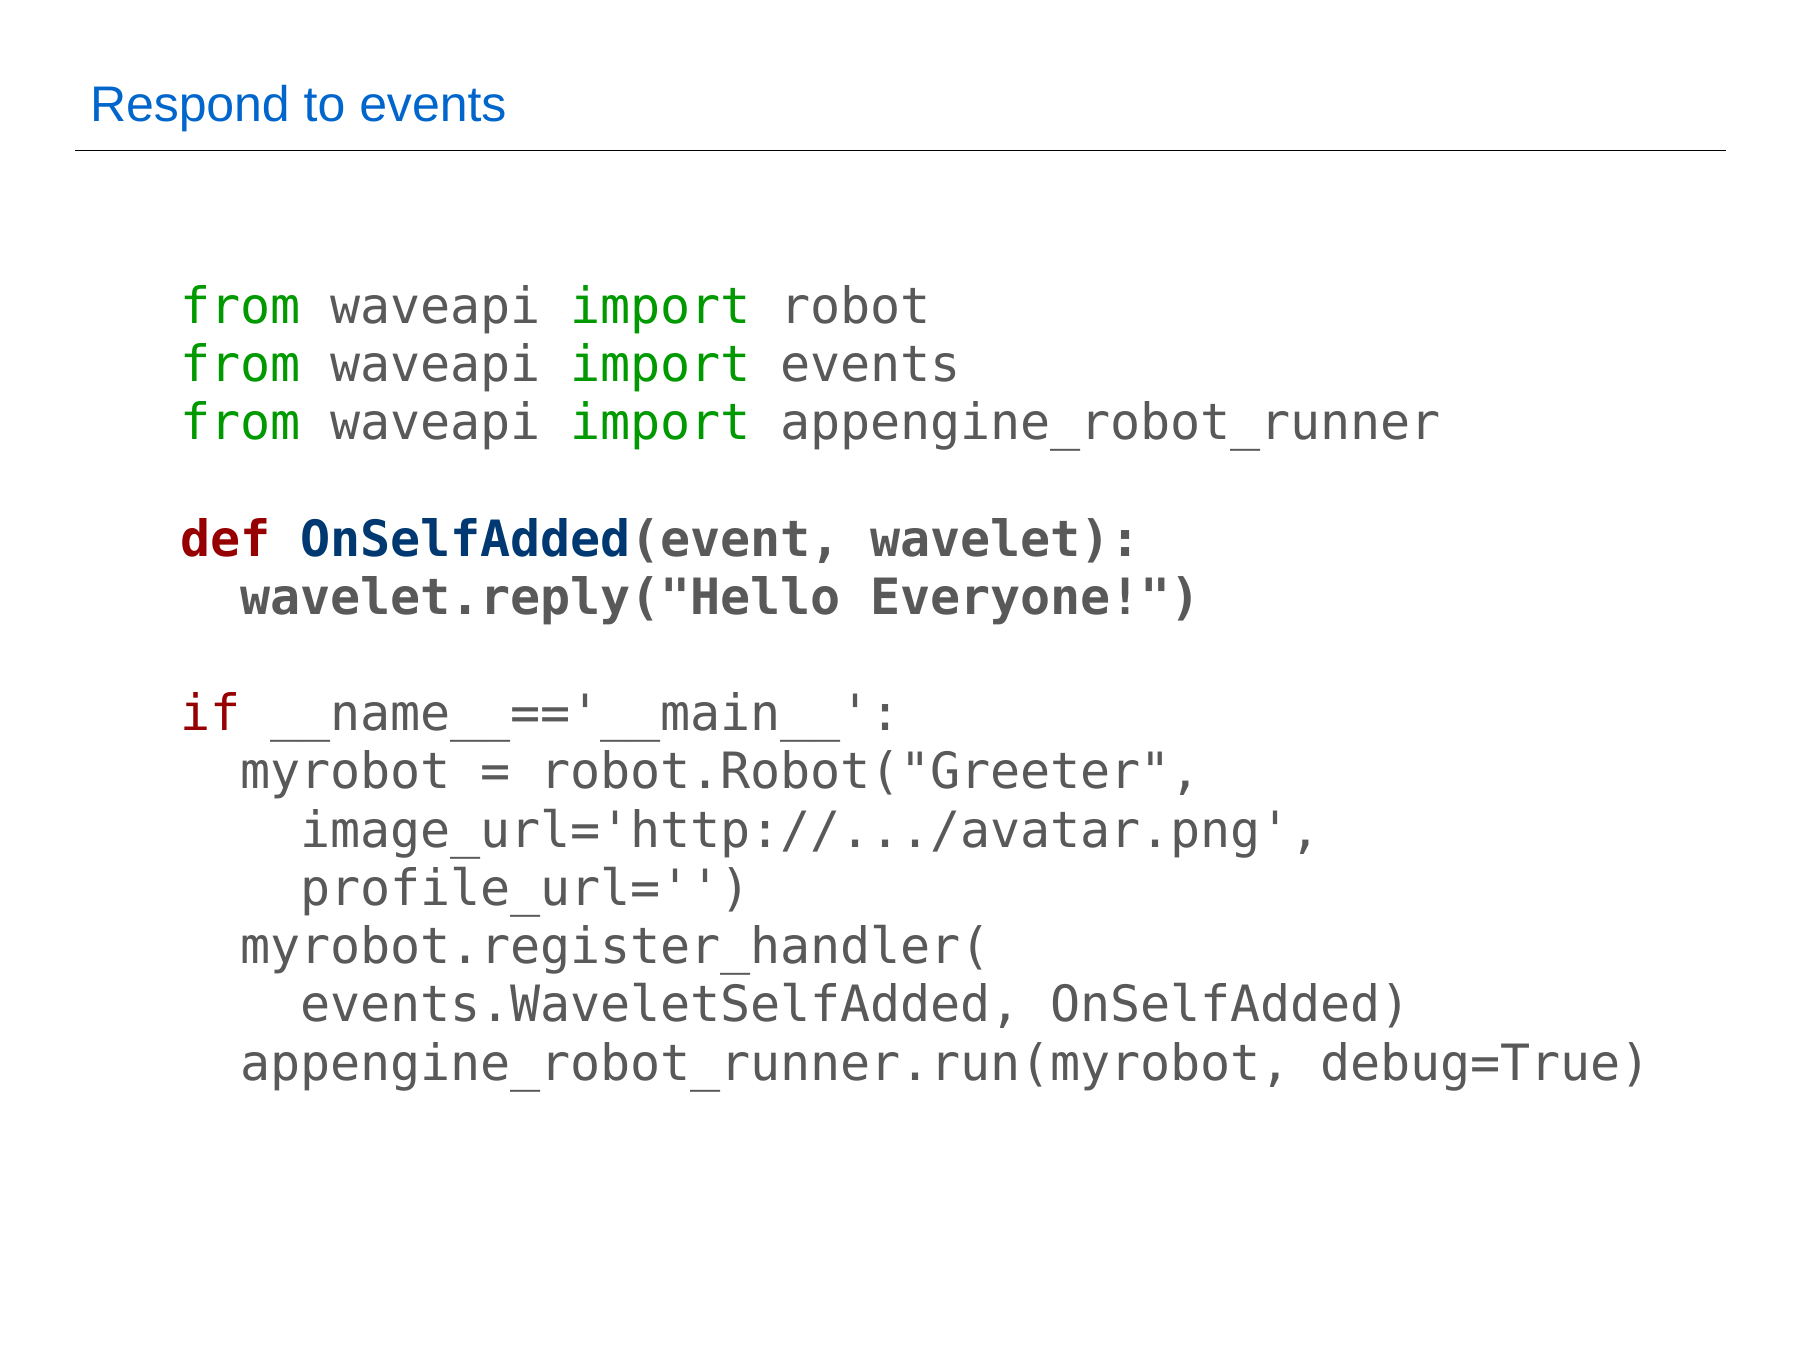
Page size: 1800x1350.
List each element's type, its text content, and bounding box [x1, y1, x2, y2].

title Respond to events [90, 61, 1710, 152]
text_box from waveapi import robot from waveapi import events from waveapi import appengine_robot_runner def OnSelfAdded(event, wavelet): wavelet.reply("Hello Everyone!") if __name__=='__main__': myrobot = robot.Robot("Greeter", image_url='http://.../avatar.png', profile_url='') myrobot.register_handler( events.WaveletSelfAdded, OnSelfAdded) appengine_robot_runner.run(myrobot, debug=True) [165, 269, 1800, 1216]
